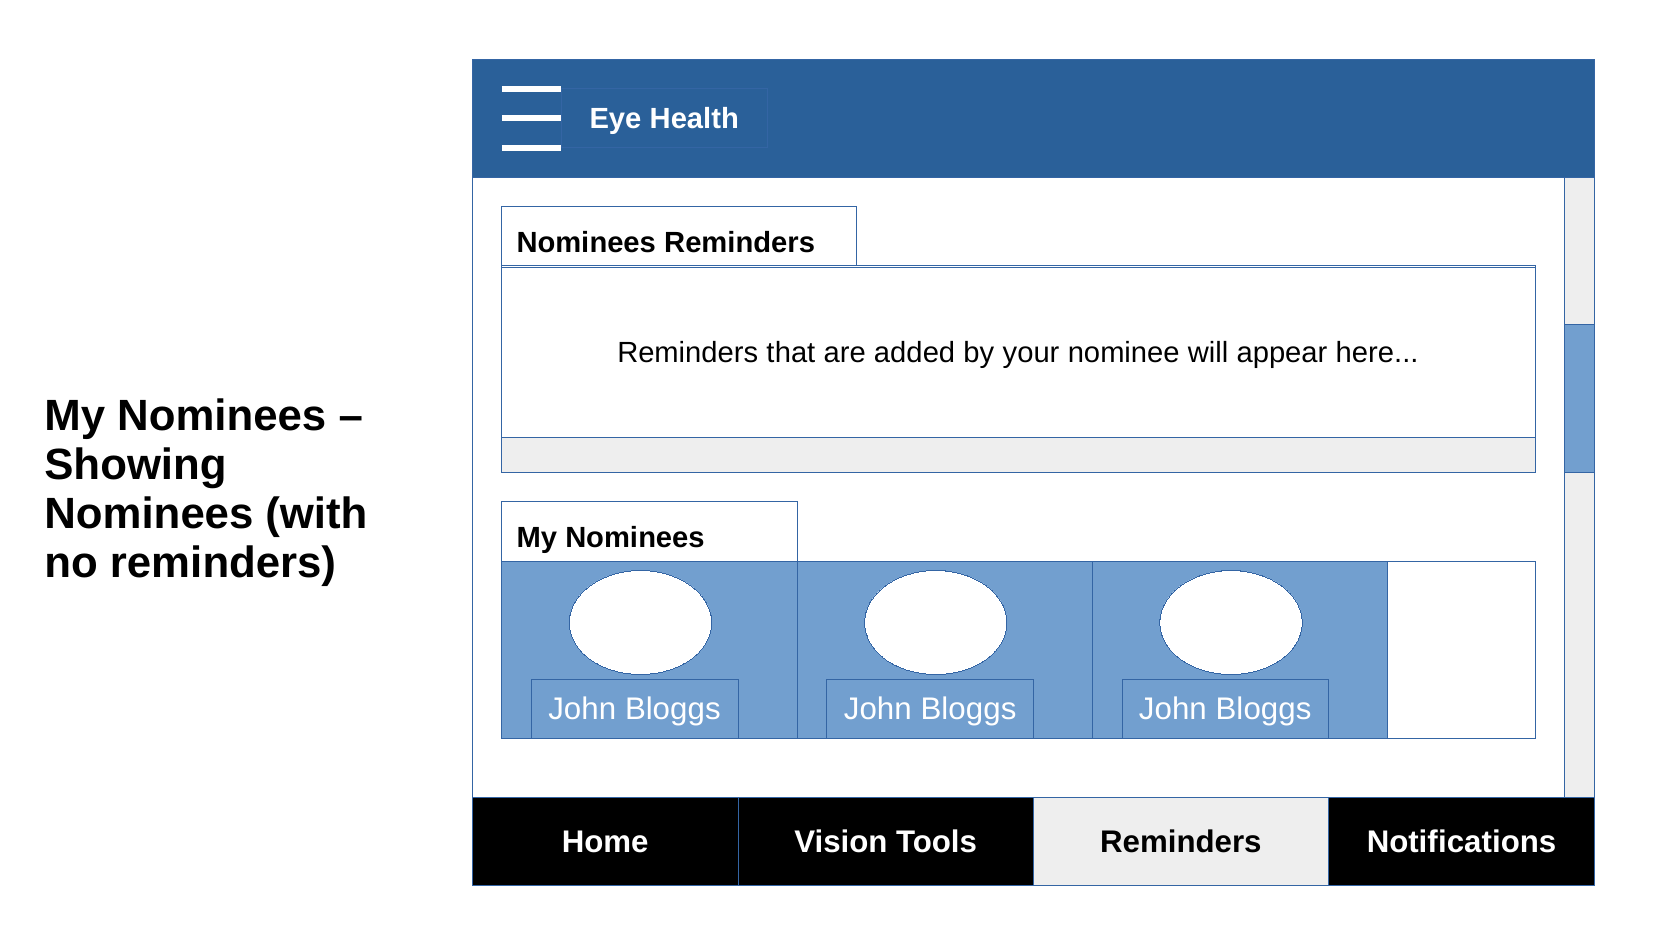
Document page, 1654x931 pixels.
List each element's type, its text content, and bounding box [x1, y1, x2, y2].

text_box John Bloggs [531, 679, 739, 739]
text_box Reminders that are added by your nominee will appear here... [501, 267, 1536, 438]
text_box Eye Health [561, 88, 768, 148]
text_box John Bloggs [826, 679, 1034, 739]
text_box Notifications [1328, 797, 1595, 886]
text_box Reminders [1033, 797, 1328, 886]
text_box [472, 59, 1595, 798]
text_box My Nominees – Showing Nominees (with no reminders) [29, 383, 443, 594]
text_box John Bloggs [1122, 679, 1329, 739]
text_box Nominees Reminders [501, 206, 857, 266]
text_box My Nominees [501, 501, 798, 561]
text_box Vision Tools [738, 797, 1033, 886]
text_box Home [472, 797, 738, 886]
